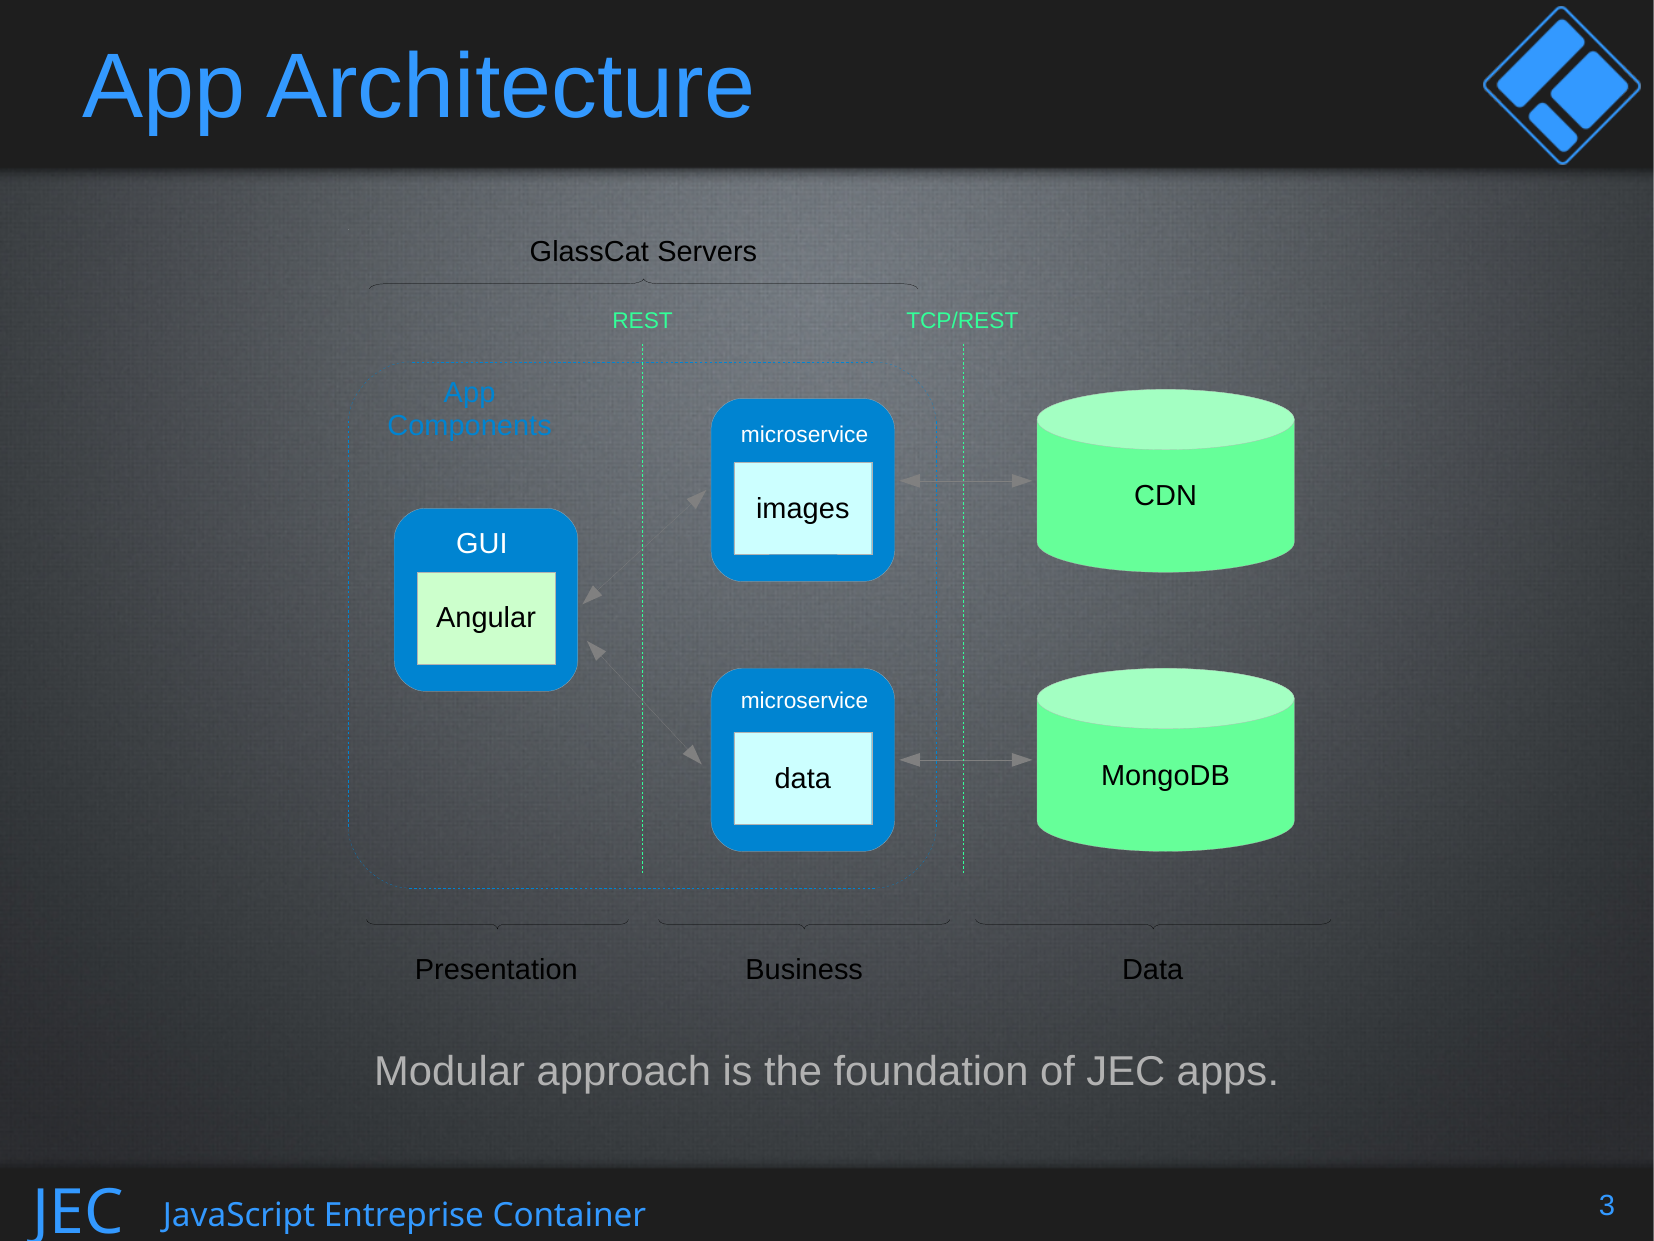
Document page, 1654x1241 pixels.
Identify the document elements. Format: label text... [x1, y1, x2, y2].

text_box JEC [17, 1159, 149, 1241]
text_box Modular approach is the foundation of JEC apps. [59, 1040, 1595, 1113]
picture [0, 0, 1654, 1241]
title App Architecture [82, 23, 1441, 147]
text_box JavaScript Entreprise Container [148, 1183, 651, 1241]
text_box 3 [744, 1181, 1630, 1229]
